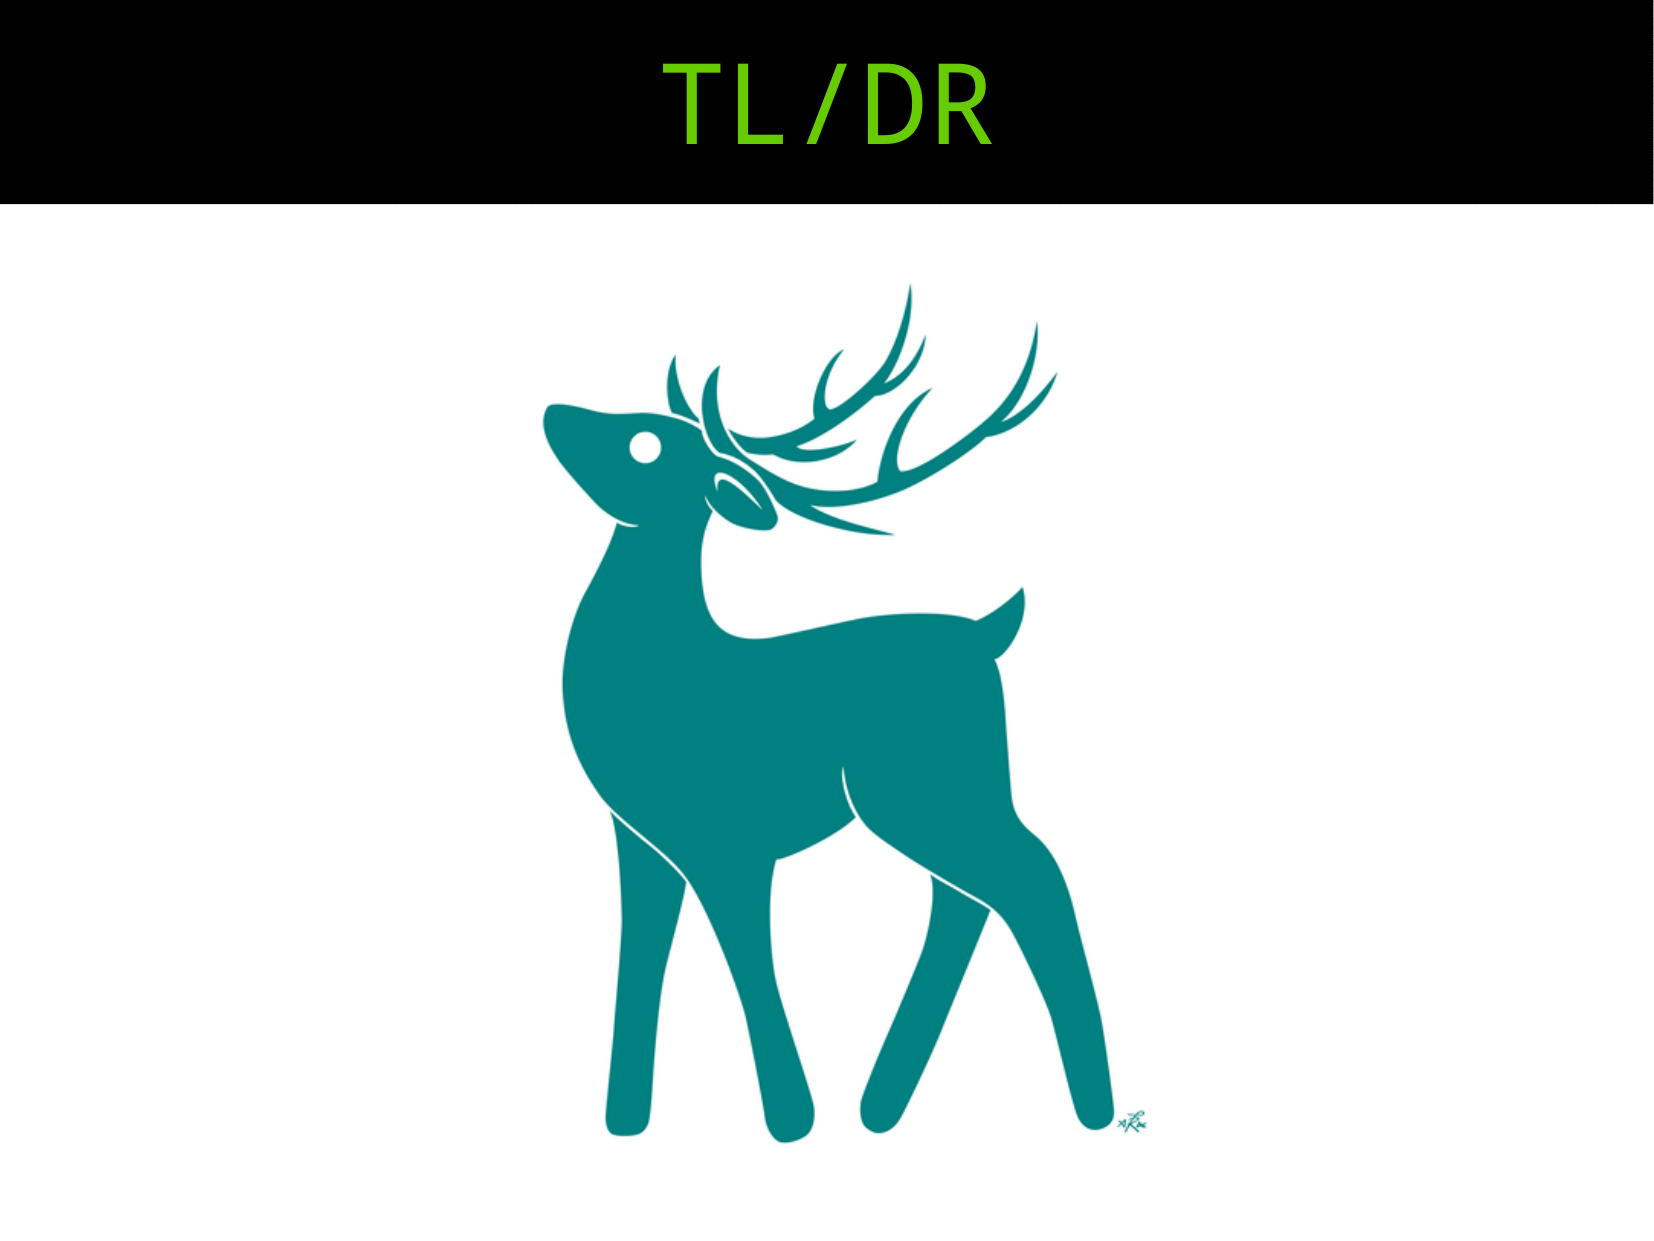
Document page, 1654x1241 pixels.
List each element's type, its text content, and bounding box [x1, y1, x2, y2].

picture [360, 254, 1276, 1171]
title TL/DR [0, 0, 1654, 205]
